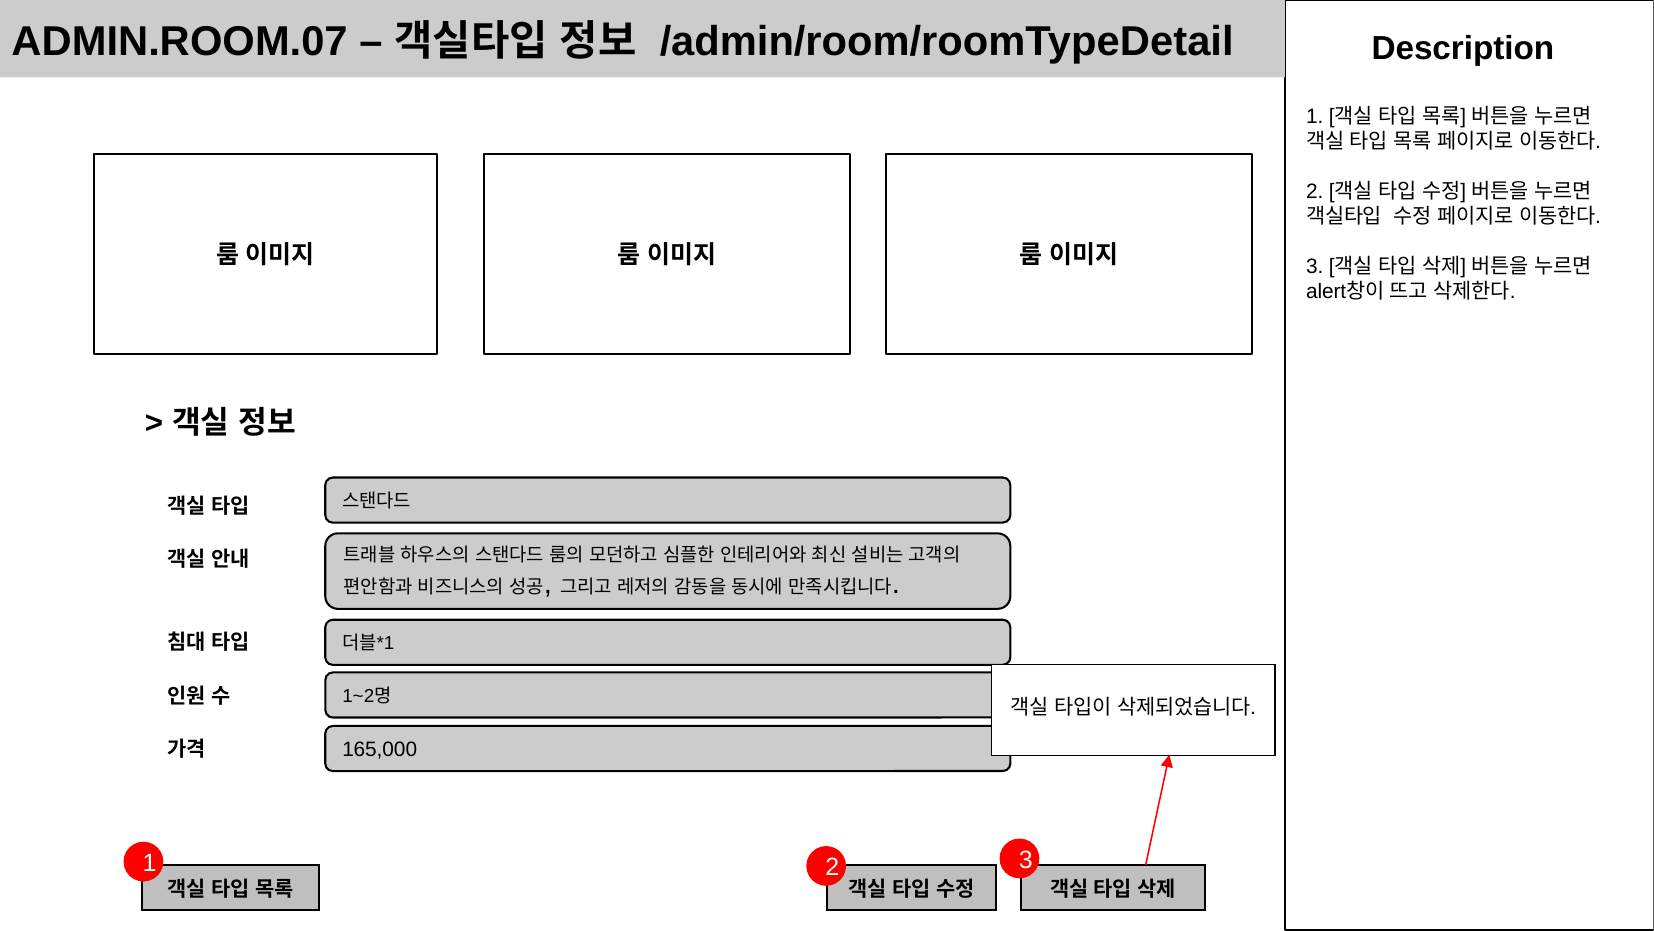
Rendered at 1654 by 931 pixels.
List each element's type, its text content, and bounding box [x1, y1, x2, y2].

text_box 트래블 하우스의 스탠다드 룸의 모던하고 심플한 인테리어와 최신 설비는 고객의 편안함과 비즈니스의 성공, 그리고 레저의 감동을 동시에 만족시킵니다. [325, 533, 1011, 609]
table_cell 침대 타입 [147, 623, 319, 677]
text_box 객실 타입 수정 [826, 865, 997, 911]
table_cell 가격 [147, 730, 319, 784]
table_cell 인원 수 [147, 677, 319, 730]
text_box Description [1291, 18, 1635, 78]
text_box 룸 이미지 [484, 153, 851, 355]
text_box > 객실 정보 [130, 394, 473, 446]
text_box 1. [객실 타입 목록] 버튼을 누르면 객실 타입 목록 페이지로 이동한다. 2. [객실 타입 수정] 버튼을 누르면 객실타입 수정 페이지로 이동한다. 3. [객실 타입 삭제] 버튼을 누르면 alert창이 뜨고 삭제한다. [1291, 95, 1641, 931]
table_header 객실 타입 [147, 487, 319, 540]
text_box 2 [806, 846, 847, 886]
text_box 객실 타입 삭제 [1021, 865, 1205, 911]
table_cell 객실 안내 [147, 540, 319, 623]
text_box 룸 이미지 [885, 153, 1252, 355]
table_header 객실 타입이 삭제되었습니다. [992, 665, 1274, 755]
text_box 1 [123, 841, 164, 882]
text_box ADMIN.ROOM.07 – 객실타입 정보 /admin/room/roomTypeDetail [0, 0, 1285, 78]
text_box 더블*1 [325, 619, 1011, 665]
text_box 165,000 [325, 725, 1011, 772]
text_box 룸 이미지 [93, 153, 438, 355]
text_box 스탠다드 [325, 477, 1011, 523]
text_box 3 [999, 838, 1040, 879]
text_box [1285, 0, 1654, 930]
text_box 객실 타입 목록 [142, 865, 319, 911]
text_box 1~2명 [325, 672, 991, 718]
